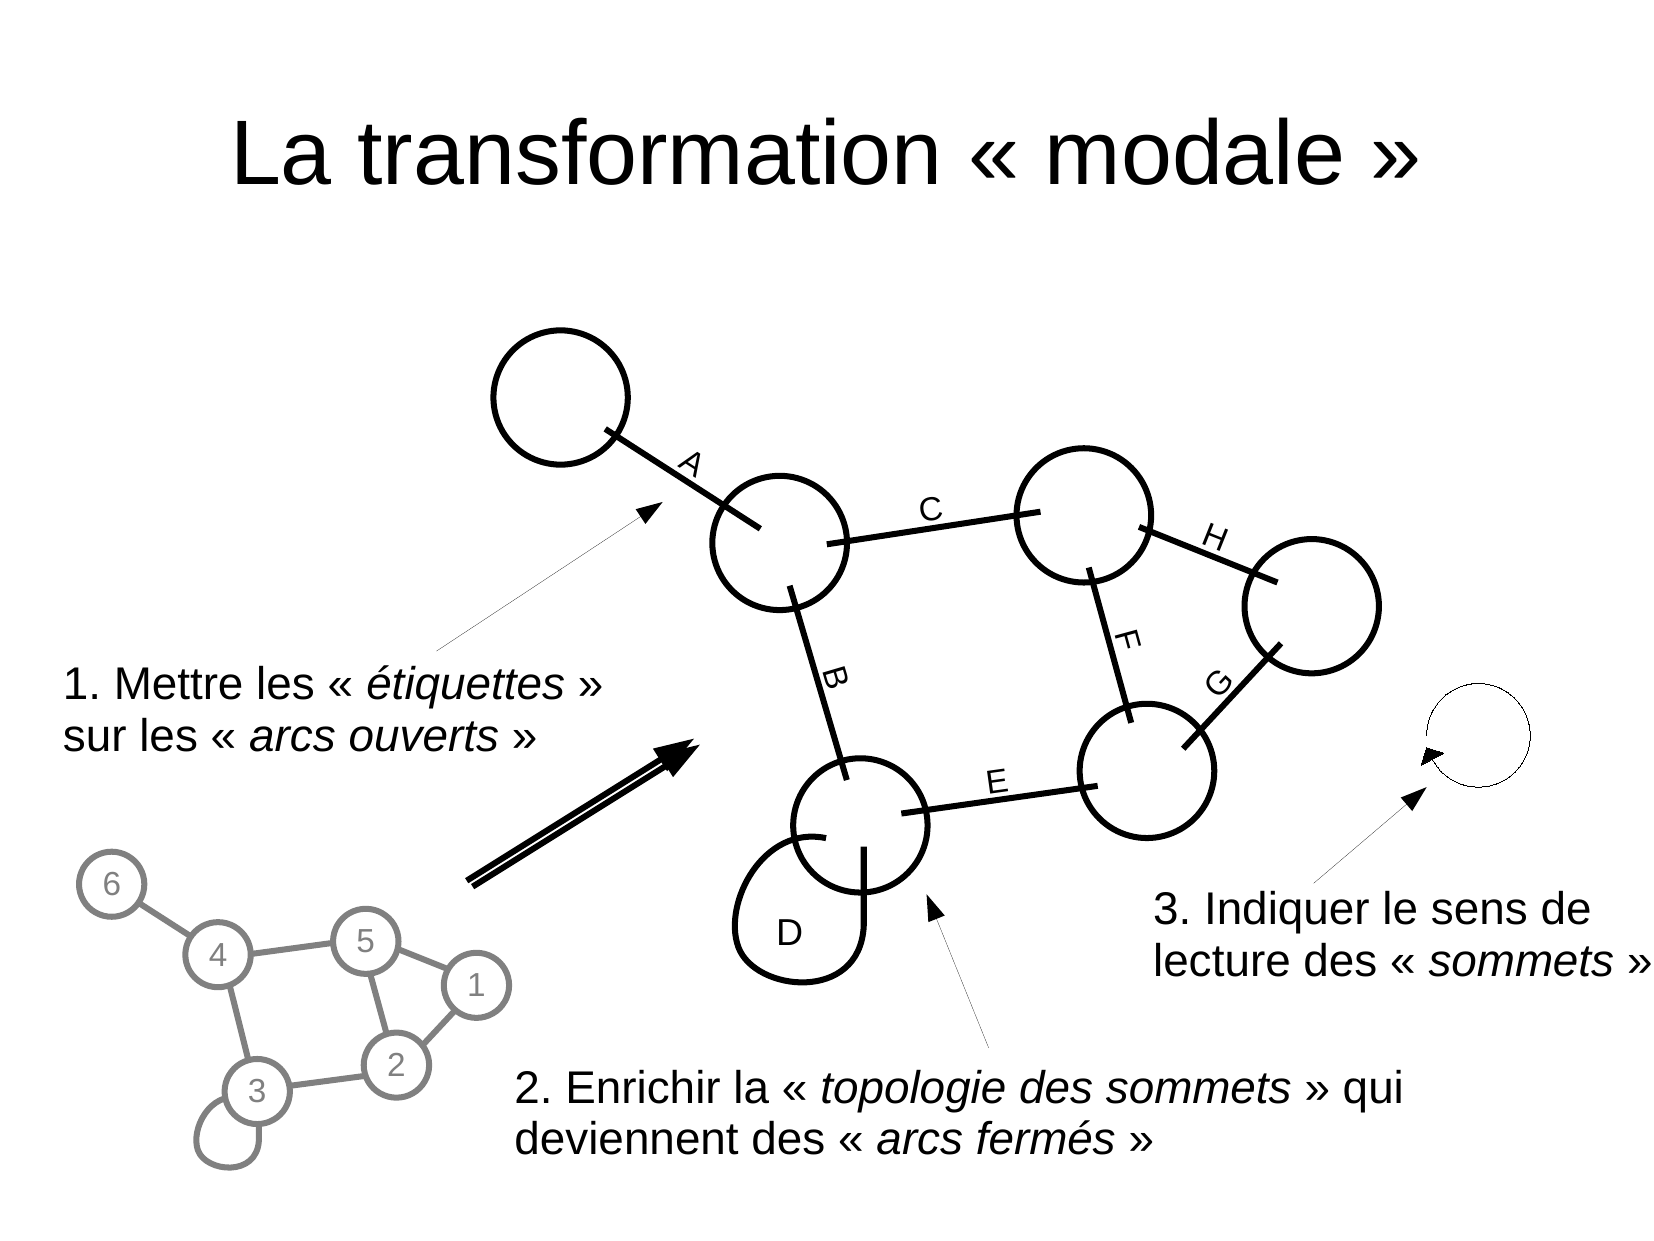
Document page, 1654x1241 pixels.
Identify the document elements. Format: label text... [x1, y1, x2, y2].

text_box 1 [443, 952, 510, 1018]
title La transformation « modale » [82, 49, 1571, 257]
text_box 2. Enrichir la « topologie des sommets » qui deviennent des « arcs fermés » [499, 1054, 1632, 1172]
text_box D [761, 904, 812, 962]
text_box 1. Mettre les « étiquettes » sur les « arcs ouverts » [48, 651, 695, 769]
text_box 3. Indiquer le sens de lecture des « sommets » [1138, 875, 1654, 1051]
text_box 4 [185, 922, 251, 988]
text_box 6 [79, 851, 145, 917]
text_box 3 [224, 1058, 290, 1125]
text_box 2 [363, 1032, 430, 1098]
text_box 5 [333, 908, 399, 974]
text_box [1421, 683, 1531, 788]
